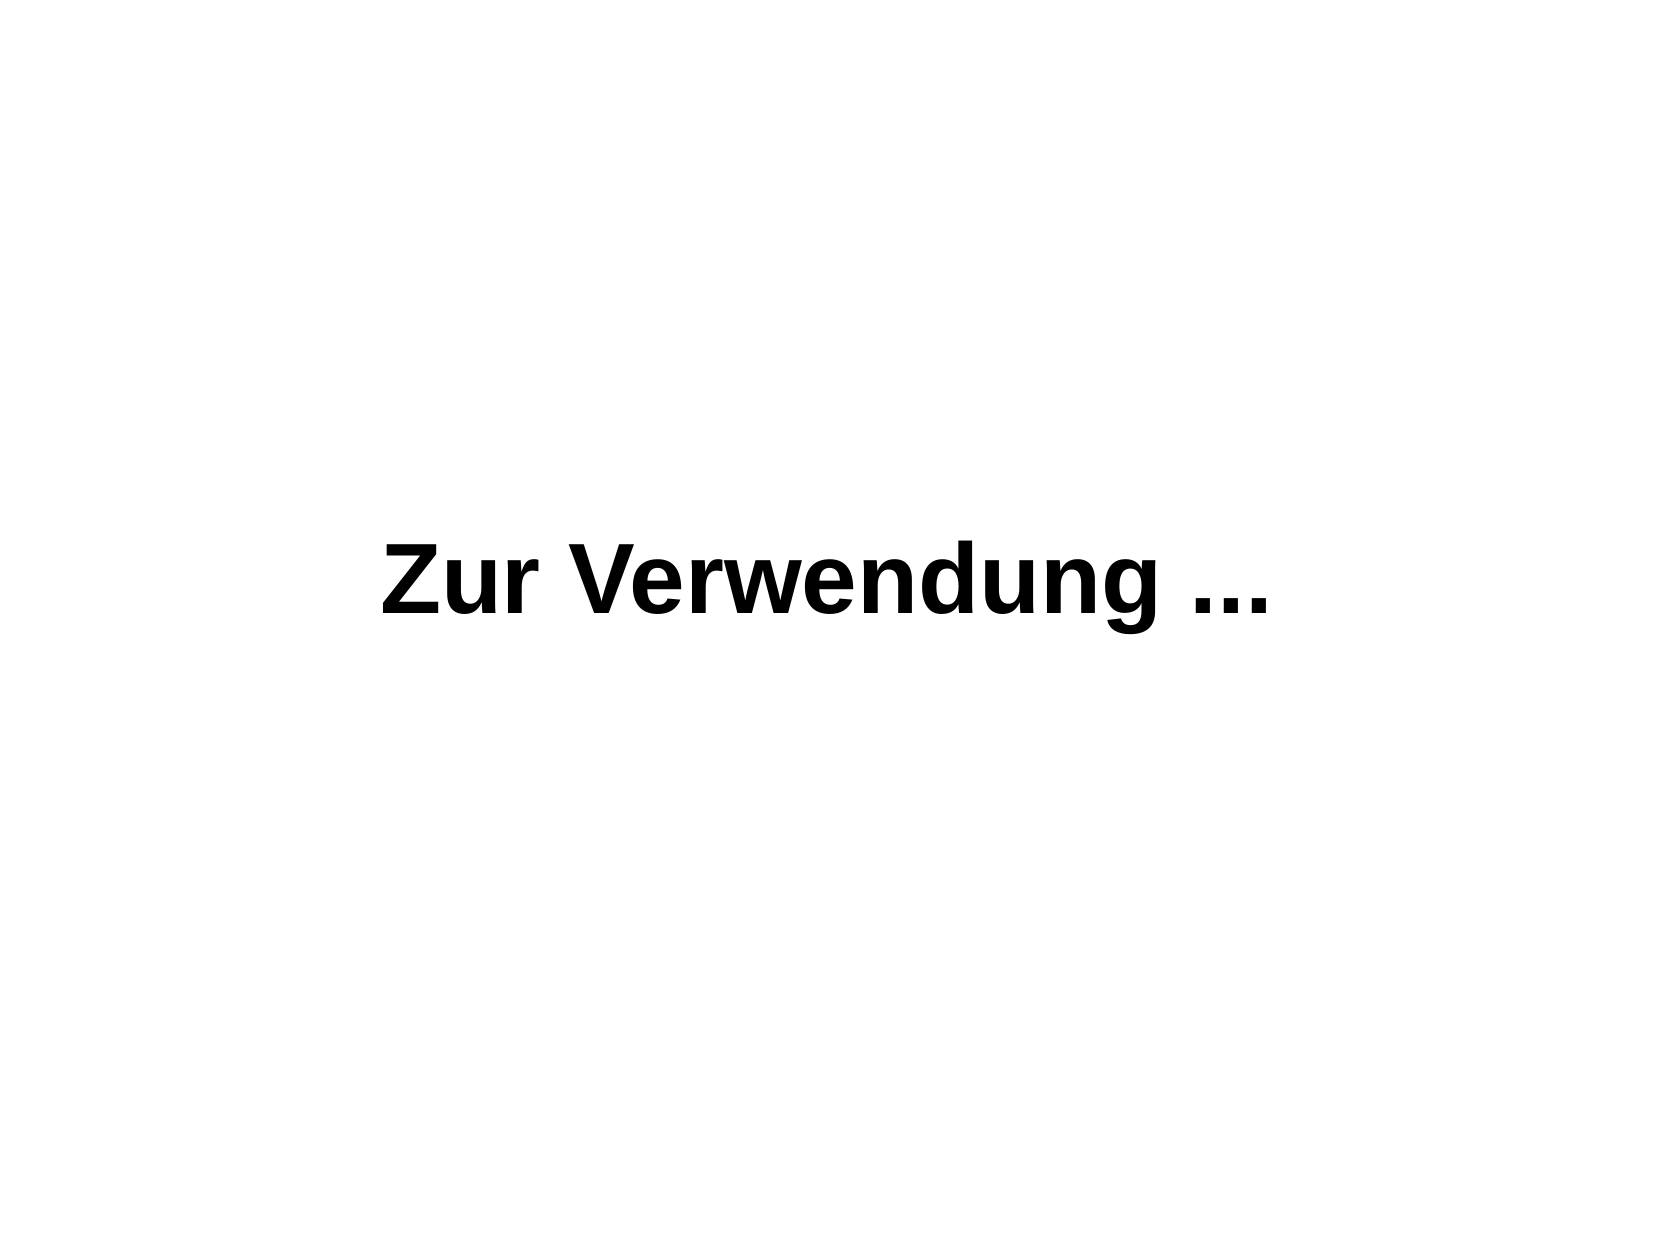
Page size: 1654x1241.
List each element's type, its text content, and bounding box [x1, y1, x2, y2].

subtitle Zur Verwendung ... [82, 49, 1571, 1109]
